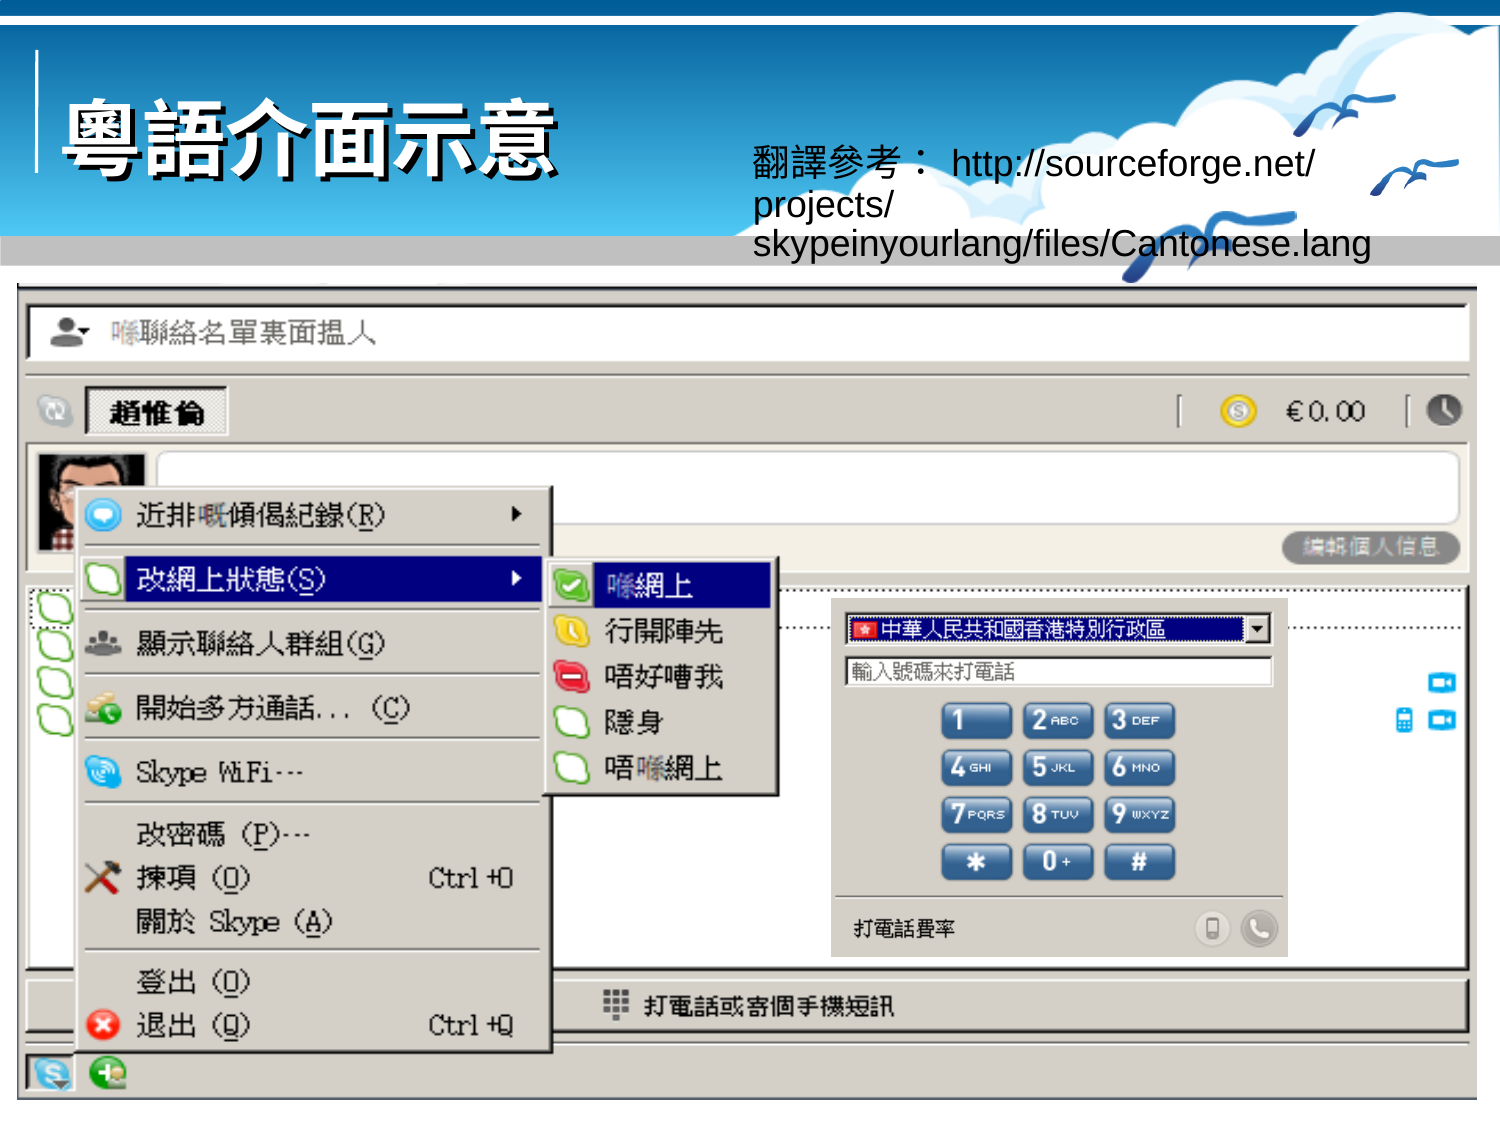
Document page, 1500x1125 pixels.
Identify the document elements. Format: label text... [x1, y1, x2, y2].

text_box 翻譯參考：http://sourceforge.net/projects/ skypeinyourlang/files/Cantonese.lang [738, 128, 1471, 225]
picture [17, 12, 1500, 1100]
title 粵語介面示意 [59, 86, 1465, 186]
